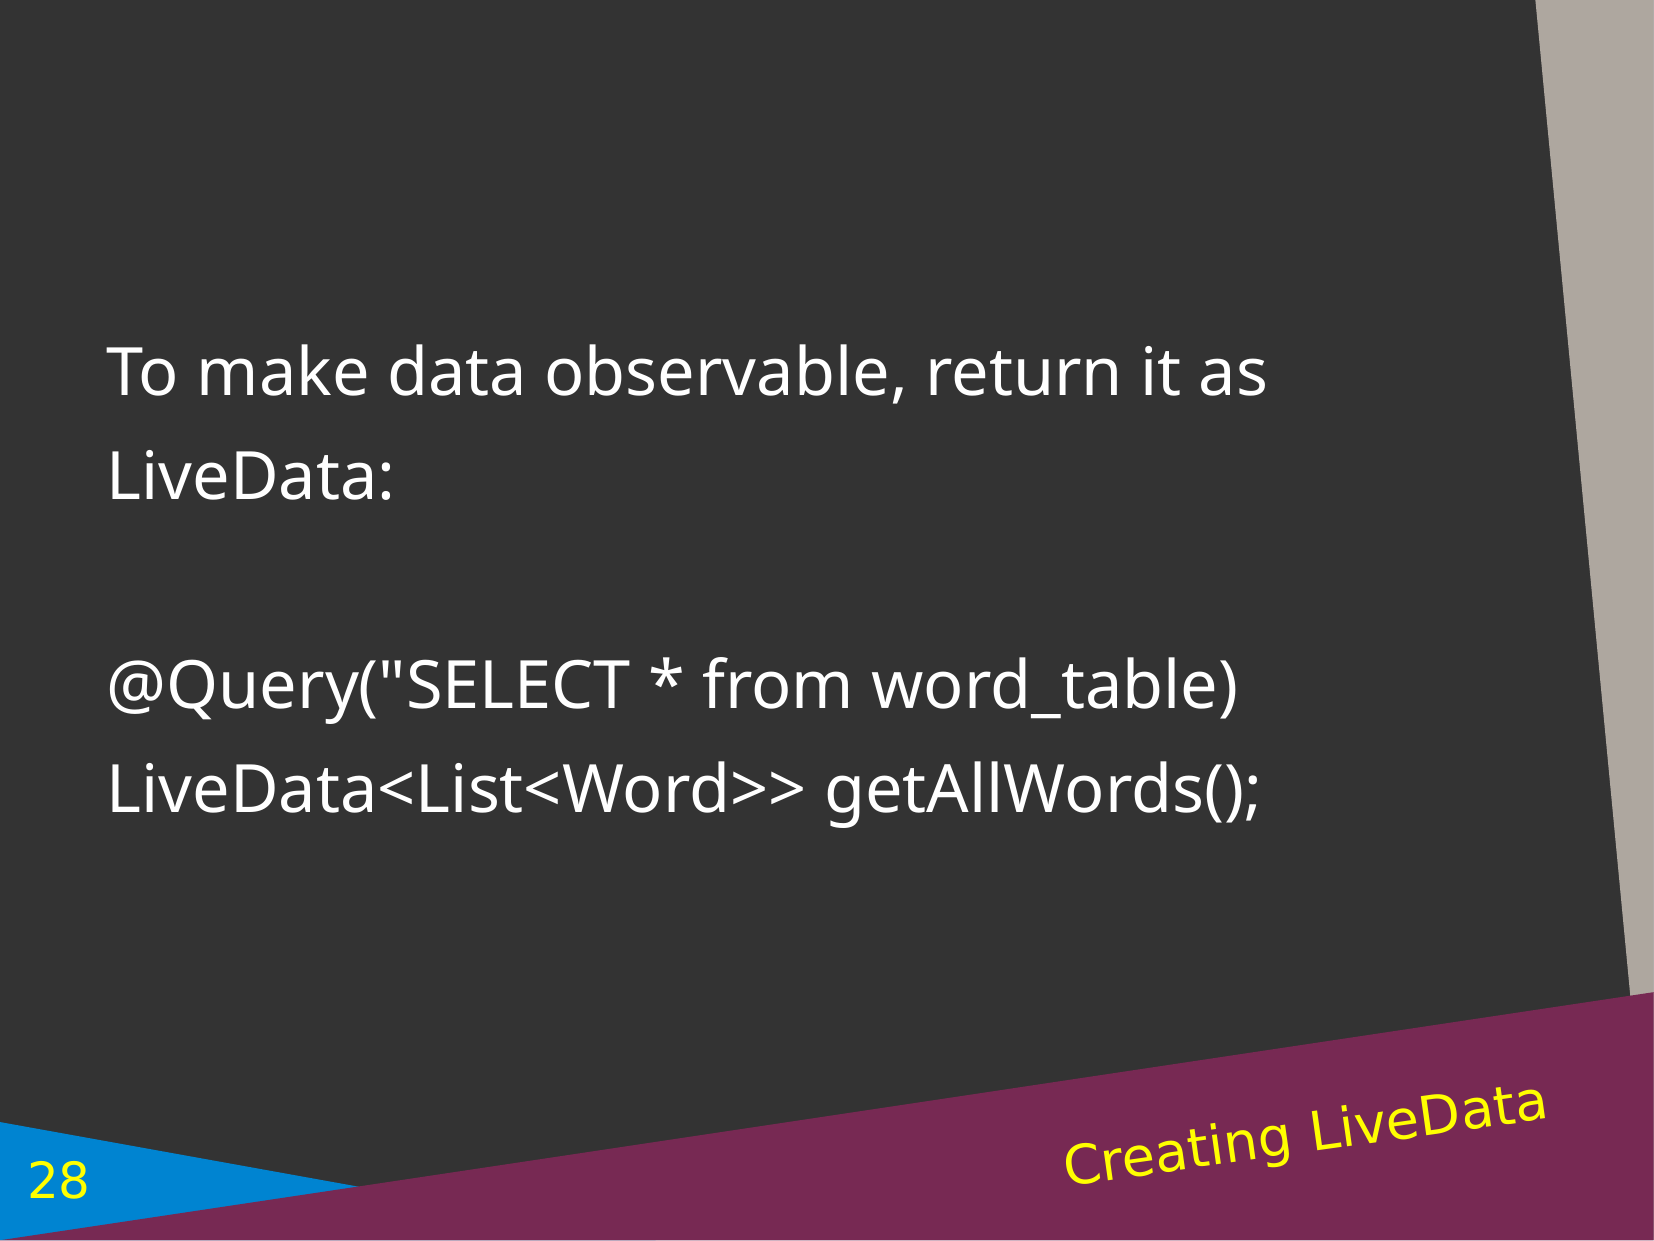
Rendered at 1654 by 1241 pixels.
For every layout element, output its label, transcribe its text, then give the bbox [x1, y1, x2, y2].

list To make data observable, return it as LiveData: @Query("SELECT * from word_table) LiveData<List<Word>> getAllWords(); [35, 59, 1524, 993]
title Creating LiveData [956, 995, 1654, 1241]
